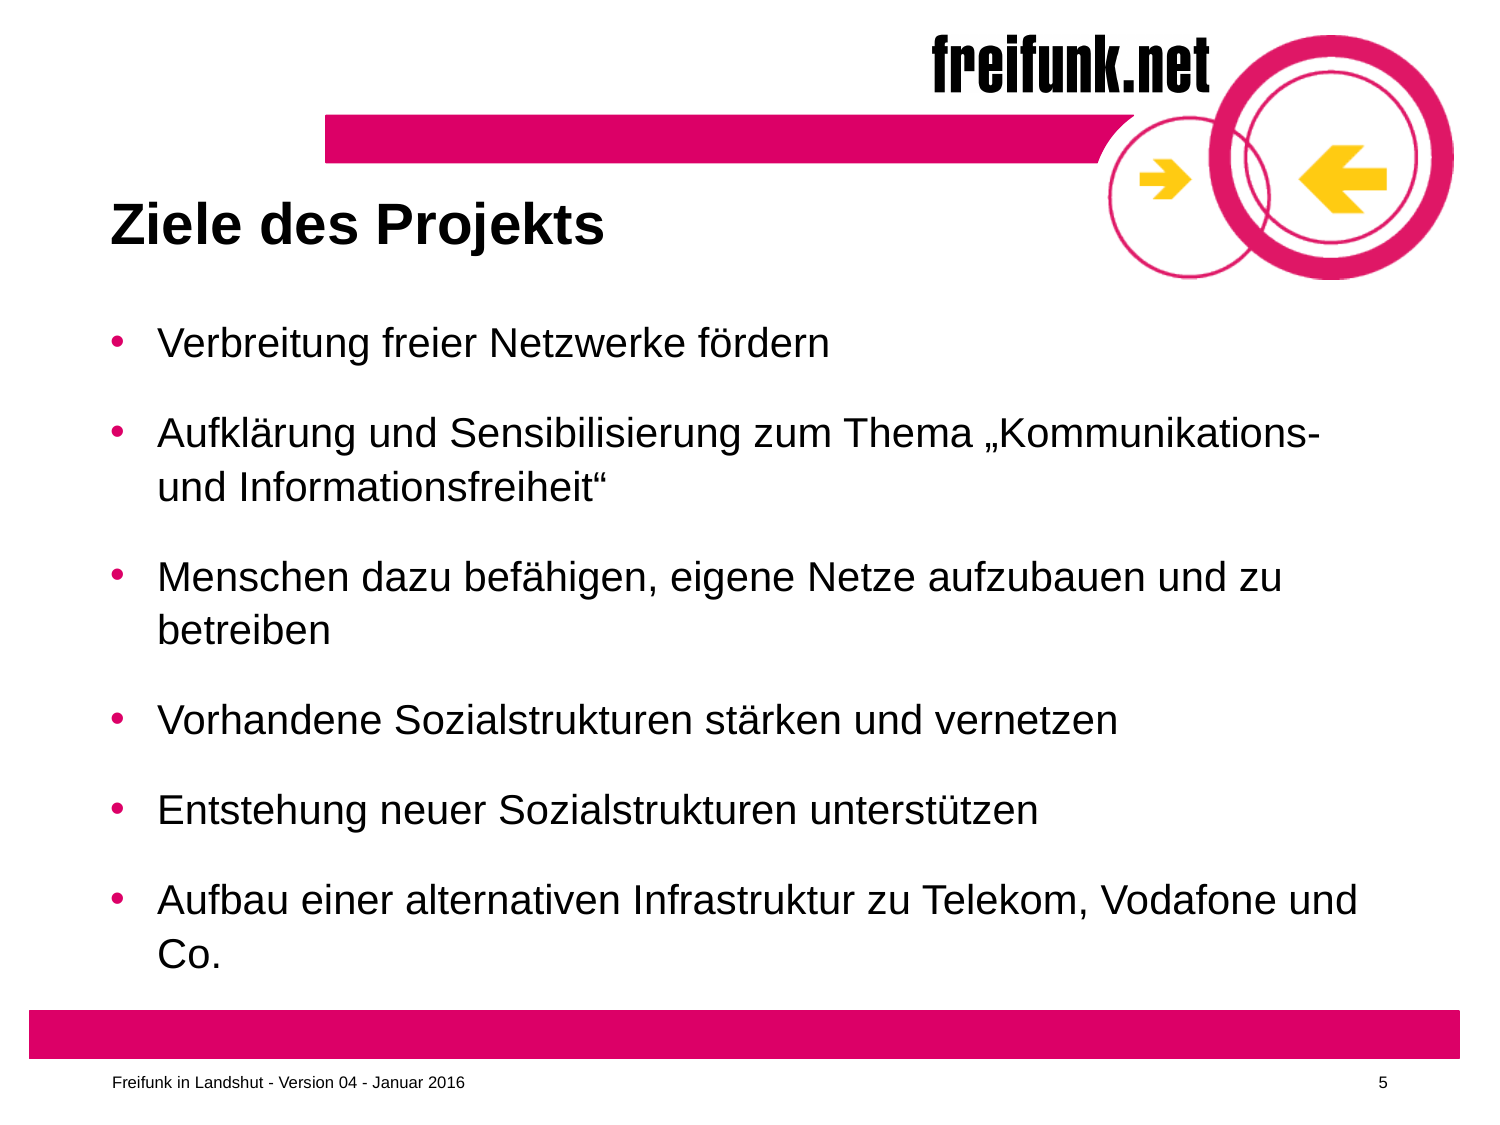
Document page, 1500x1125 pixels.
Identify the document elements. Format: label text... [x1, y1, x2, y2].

list Verbreitung freier Netzwerke fördern Aufklärung und Sensibilisierung zum Thema „Kommunikations- und Informationsfreiheit“ Menschen dazu befähigen, eigene Netze aufzubauen und zu betreiben Vorhandene Sozialstrukturen stärken und vernetzen Entstehung neuer Sozialstrukturen unterstützen Aufbau einer alternativen Infrastruktur zu Telekom, Vodafone und Co. [110, 312, 1392, 1000]
footer Freifunk in Landshut - Version 04 - Januar 2016 [112, 1058, 1090, 1106]
title Ziele des Projekts [110, 160, 1093, 282]
picture [932, 34, 1454, 280]
slide_number <Foliennummer> [1107, 1058, 1388, 1106]
